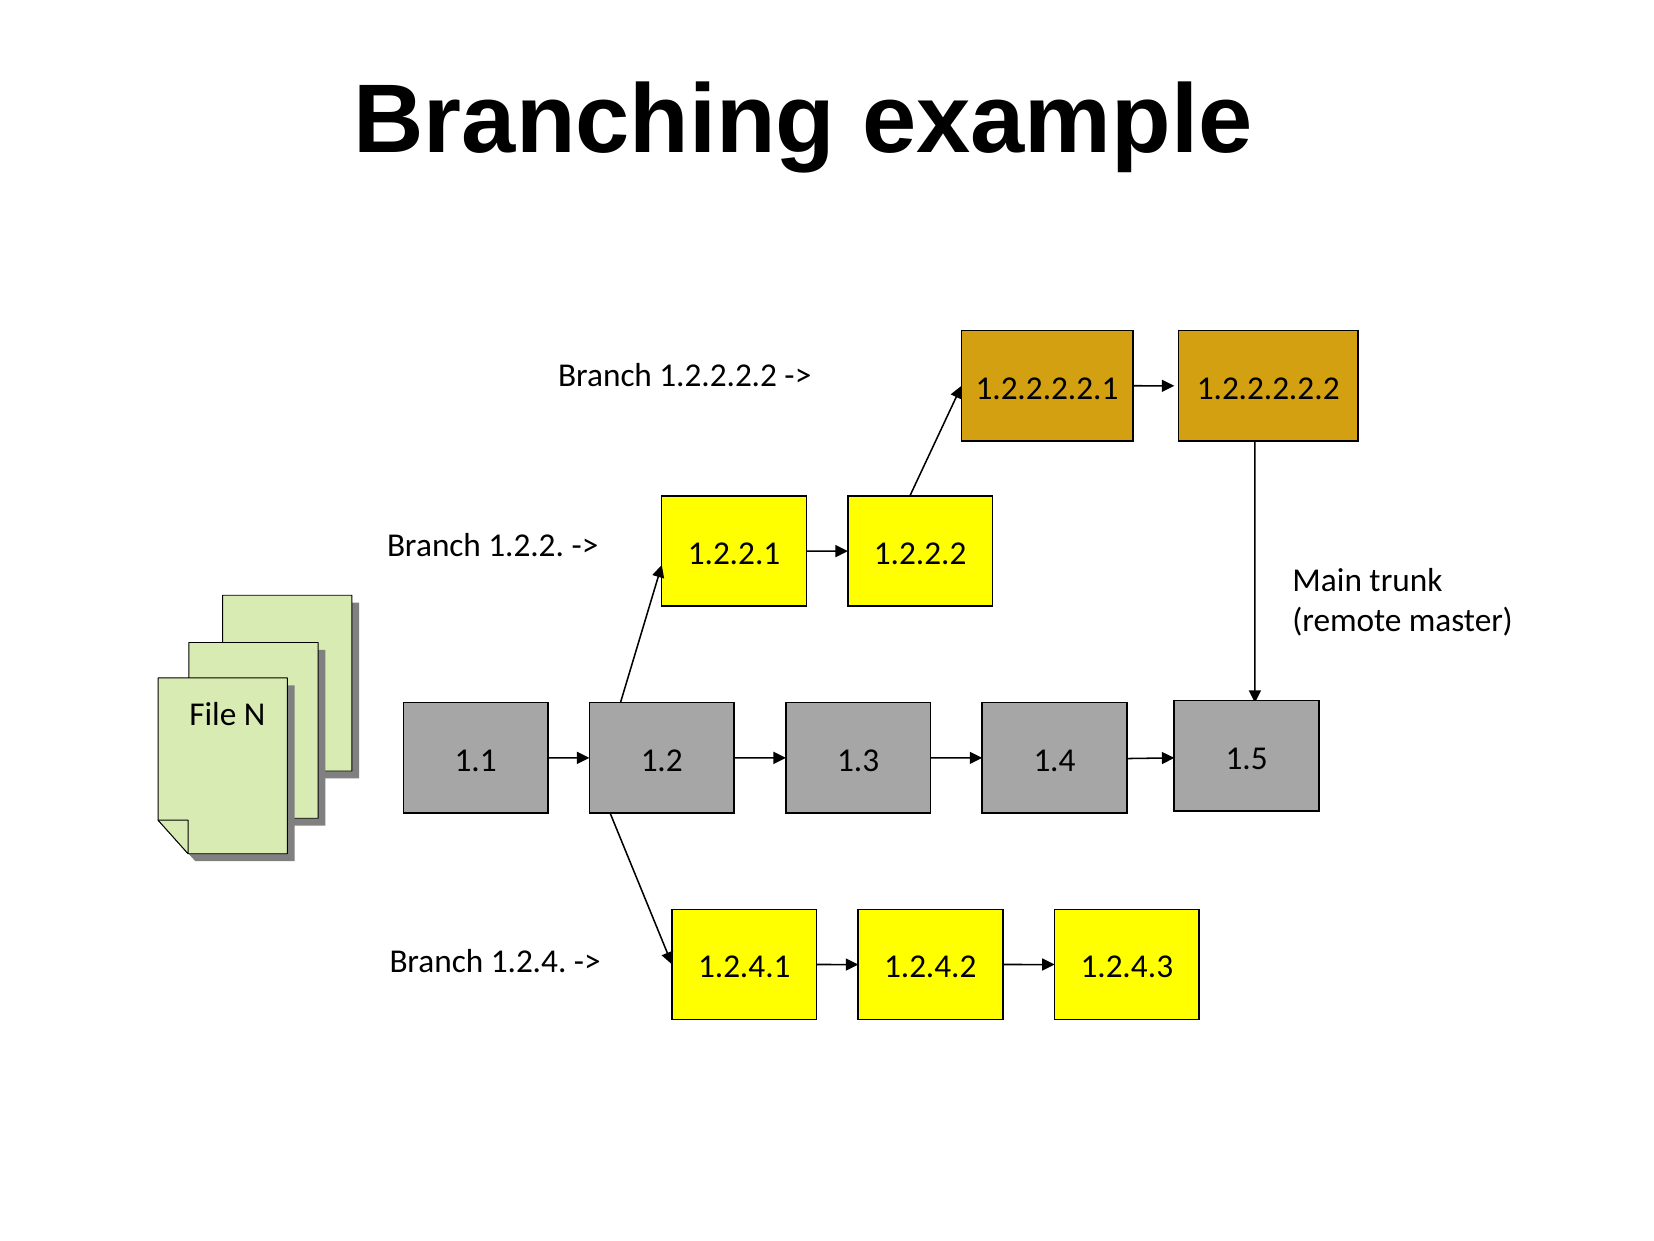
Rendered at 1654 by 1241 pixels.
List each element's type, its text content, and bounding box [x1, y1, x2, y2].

text_box 1.2.4.1 [672, 909, 817, 1020]
text_box 1.2.2.1 [661, 496, 807, 607]
text_box 1.4 [982, 702, 1127, 813]
picture [153, 590, 365, 867]
text_box 1.5 [1174, 700, 1319, 811]
text_box 1.2.2.2 [847, 496, 993, 607]
text_box File N [165, 684, 290, 740]
text_box Branch 1.2.2. -> [372, 515, 683, 571]
text_box 1.2.4.3 [1054, 909, 1200, 1020]
text_box 1.3 [785, 702, 931, 813]
text_box 1.2.4.2 [858, 909, 1003, 1020]
text_box 1.2 [589, 702, 734, 813]
title Branching example [153, 24, 1453, 213]
text_box 1.1 [403, 702, 548, 813]
text_box Branch 1.2.2.2.2 -> [543, 346, 927, 401]
text_box 1.2.2.2.2.1 [961, 330, 1133, 441]
text_box Main trunk (remote master) [1277, 551, 1538, 646]
text_box Branch 1.2.4. -> [374, 932, 685, 987]
text_box 1.2.2.2.2.2 [1178, 330, 1359, 441]
